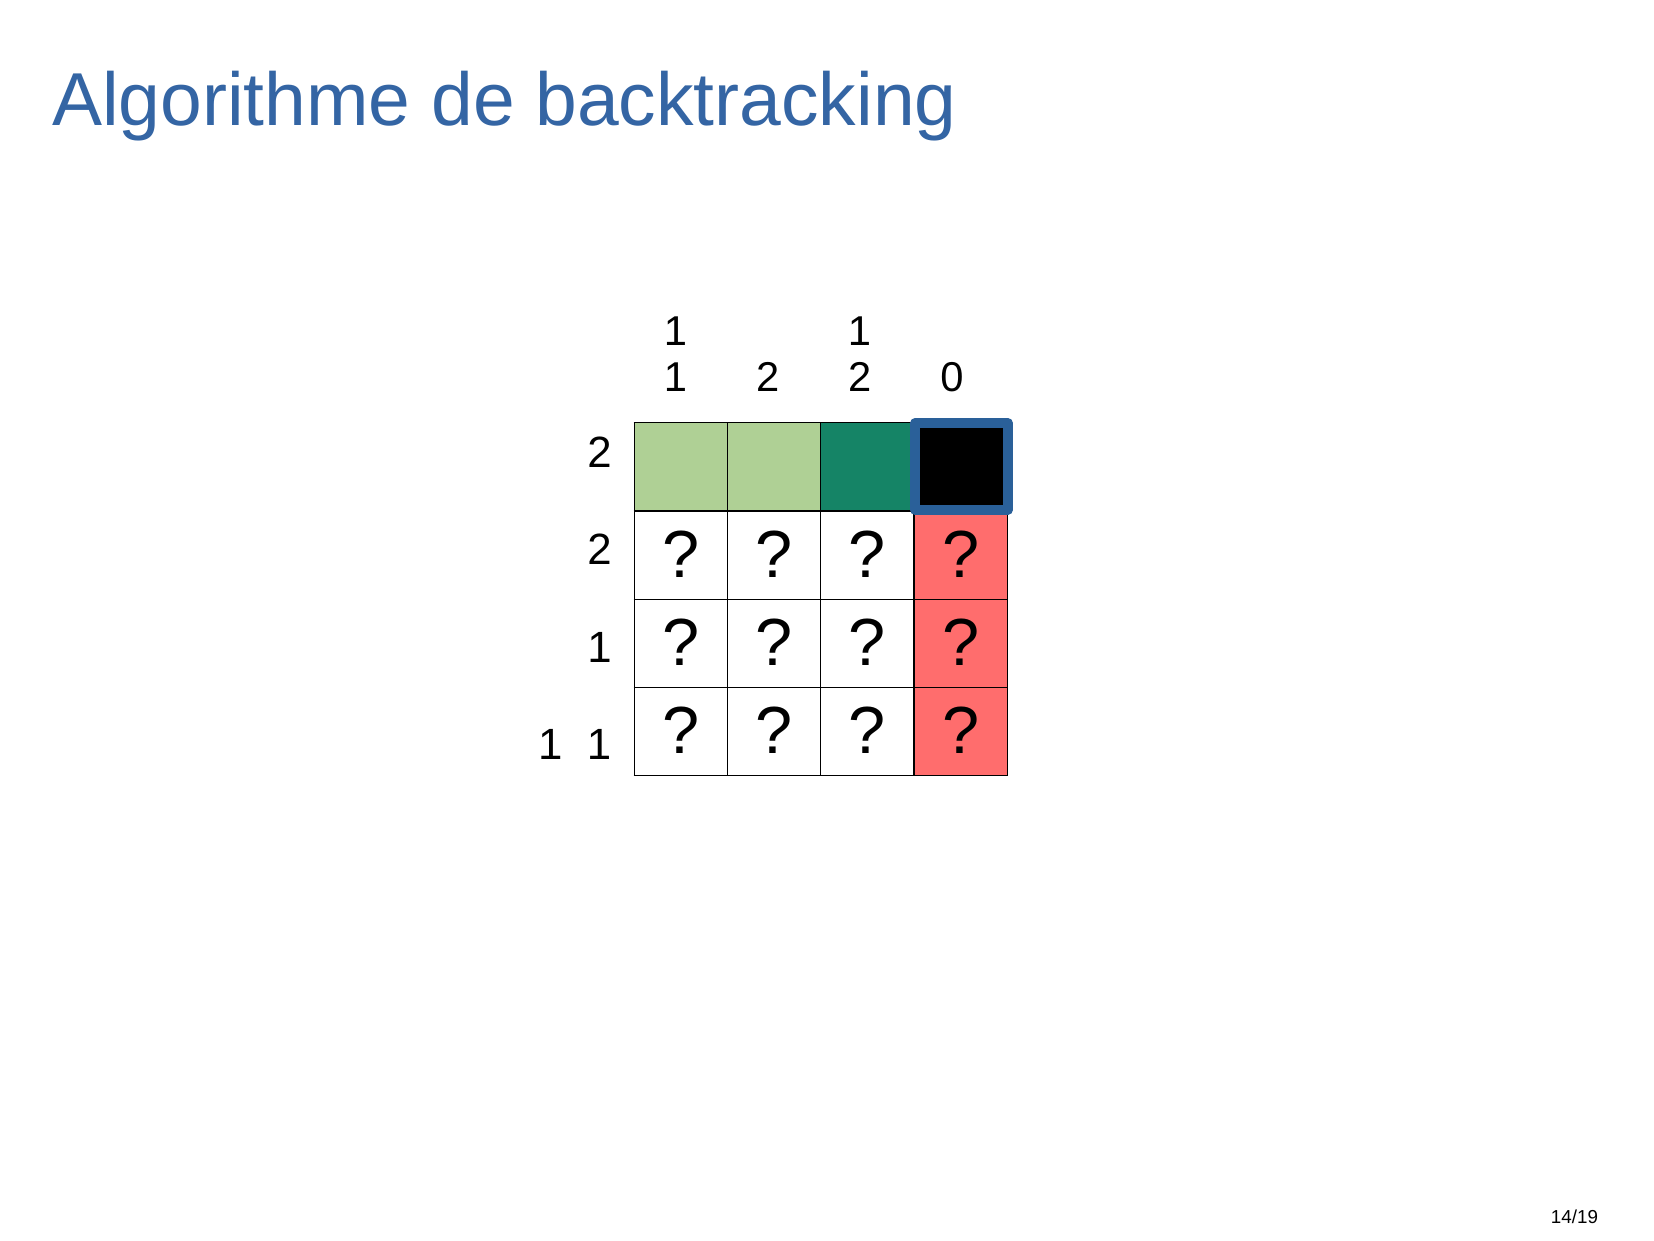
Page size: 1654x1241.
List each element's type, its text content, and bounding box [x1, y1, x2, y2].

text_box 14/19 [1536, 1198, 1613, 1235]
text_box 1 1 1 2 2 0 [637, 300, 992, 408]
table_cell ? [635, 688, 727, 775]
table_cell ? [821, 600, 913, 687]
table_cell ? [915, 688, 1007, 775]
table_cell ? [821, 512, 913, 599]
table_header [635, 423, 727, 510]
table_cell ? [728, 512, 820, 599]
table_cell ? [728, 600, 820, 687]
table_header [920, 428, 1003, 505]
text_box 2 2 1 1 1 [523, 420, 633, 826]
table_cell ? [728, 688, 820, 775]
table_header [821, 423, 910, 510]
text_box Algorithme de backtracking [37, 50, 976, 151]
table_header [728, 423, 820, 510]
table_cell ? [915, 515, 1007, 599]
table_cell ? [635, 600, 727, 687]
table_cell ? [635, 512, 727, 599]
table_cell ? [821, 688, 913, 775]
table_cell ? [915, 600, 1007, 687]
